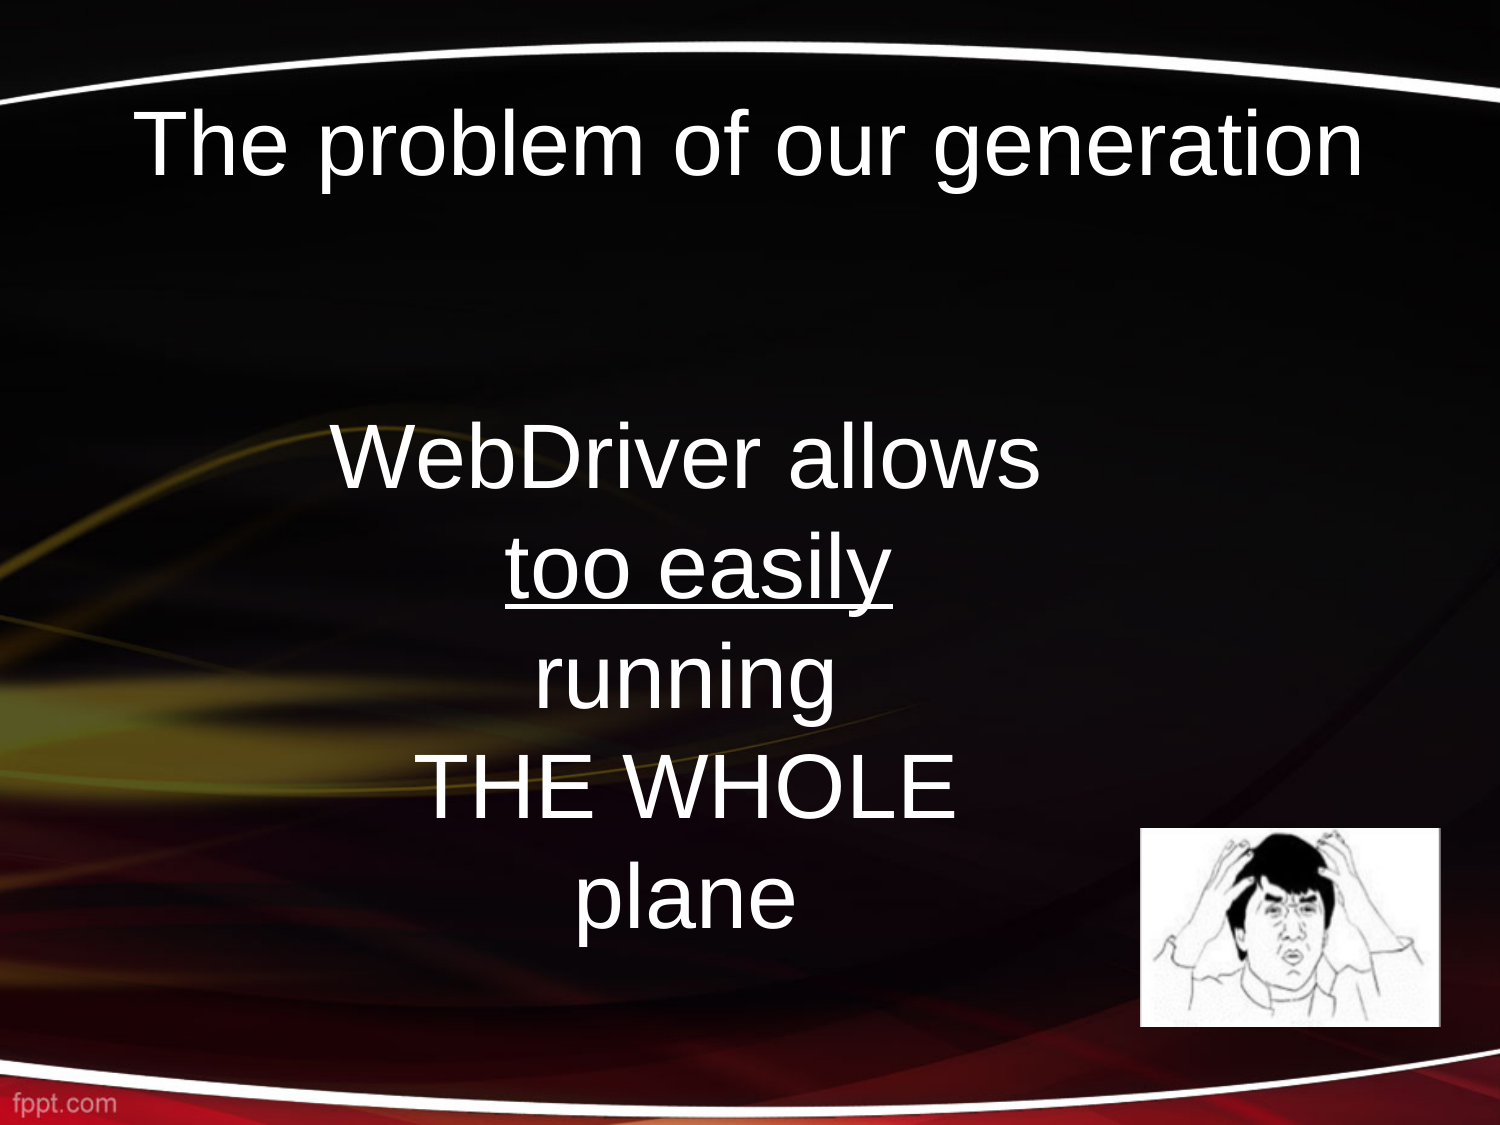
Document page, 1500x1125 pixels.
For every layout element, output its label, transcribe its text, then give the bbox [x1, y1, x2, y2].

text_box WebDriver allows too easily running THE WHOLE plane [314, 389, 1245, 955]
picture [0, 0, 1500, 1125]
title The problem of our generation [75, 45, 1426, 233]
